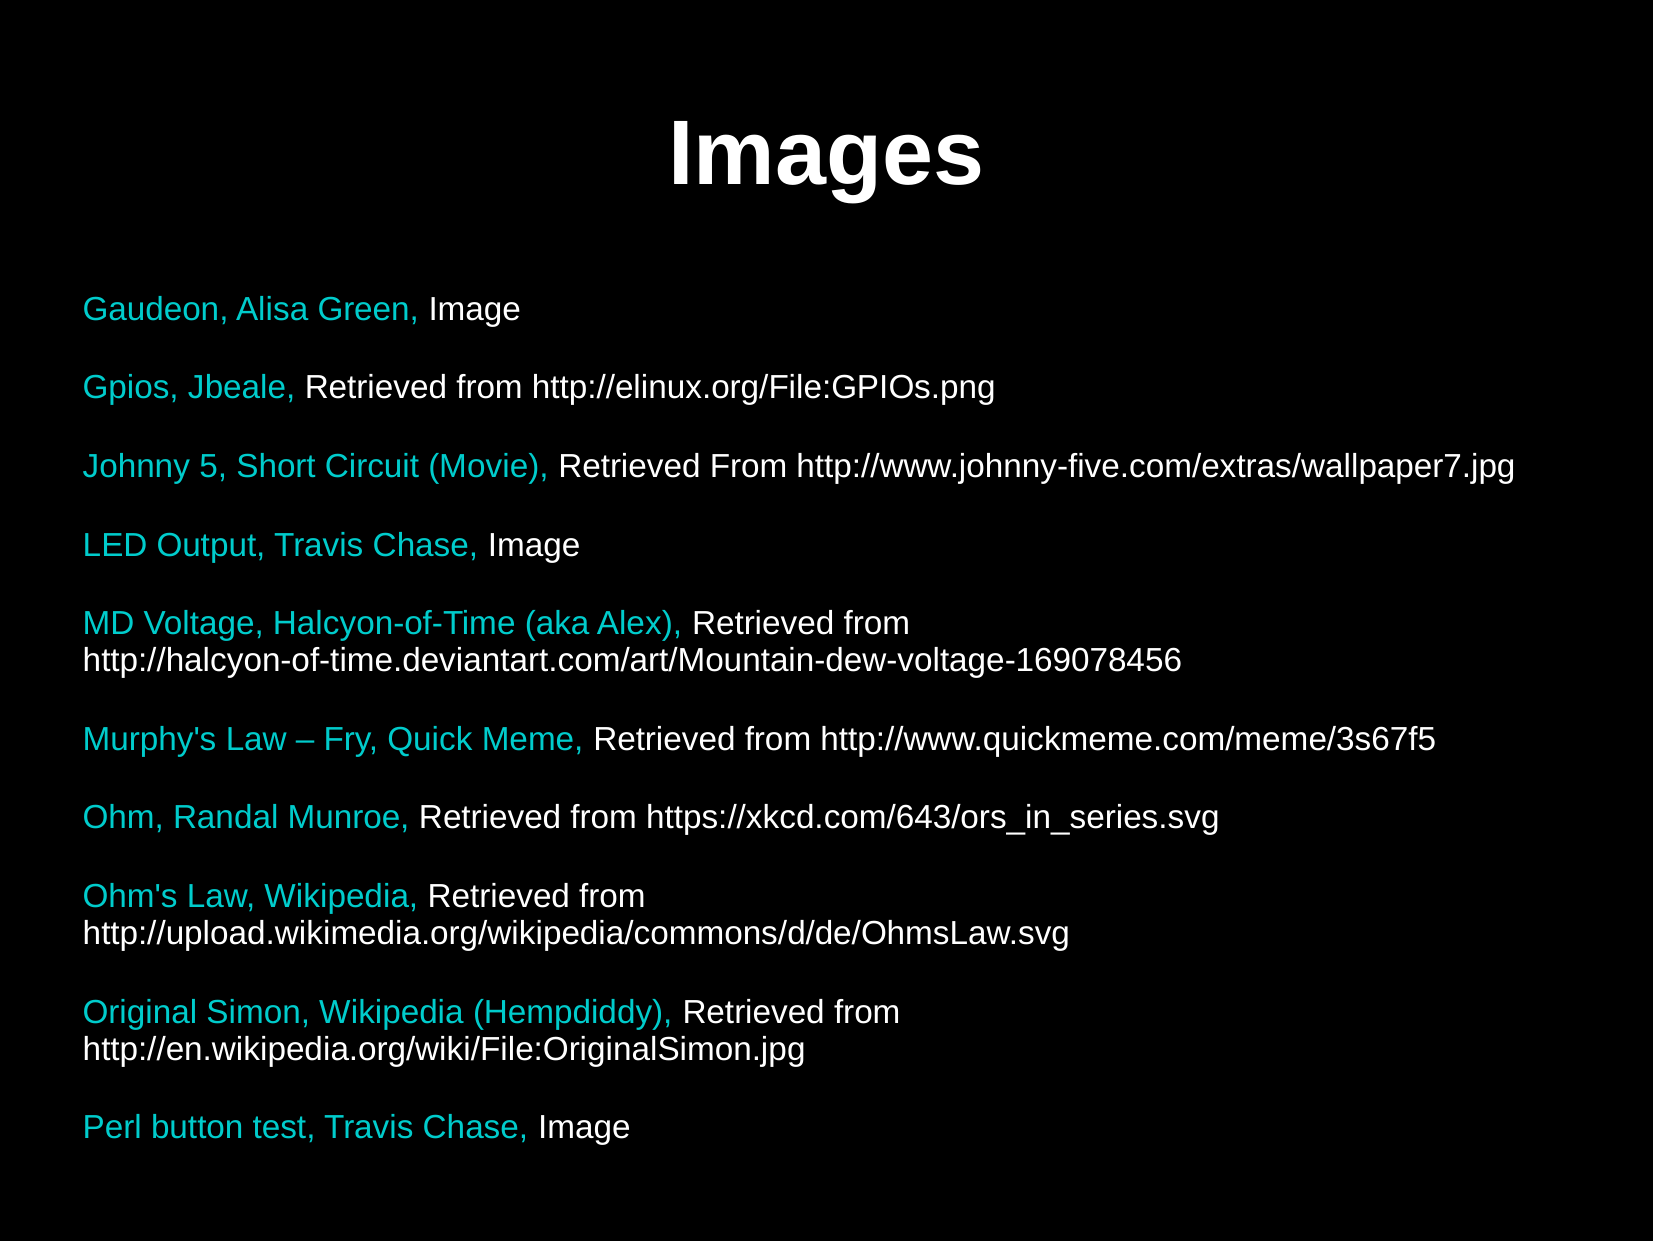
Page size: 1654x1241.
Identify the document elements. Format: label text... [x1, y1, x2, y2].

list Gaudeon, Alisa Green, Image Gpios, Jbeale, Retrieved from http://elinux.org/File:GPIOs.png Johnny 5, Short Circuit (Movie), Retrieved From http://www.johnny-five.com/extras/wallpaper7.jpg LED Output, Travis Chase, Image MD Voltage, Halcyon-of-Time (aka Alex), Retrieved from http://halcyon-of-time.deviantart.com/art/Mountain-dew-voltage-169078456 Murphy's Law – Fry, Quick Meme, Retrieved from http://www.quickmeme.com/meme/3s67f5 Ohm, Randal Munroe, Retrieved from https://xkcd.com/643/ors_in_series.svg Ohm's Law, Wikipedia, Retrieved from http://upload.wikimedia.org/wikipedia/commons/d/de/OhmsLaw.svg Original Simon, Wikipedia (Hempdiddy), Retrieved from http://en.wikipedia.org/wiki/File:OriginalSimon.jpg Perl button test, Travis Chase, Image [82, 290, 1571, 1149]
title Images [82, 49, 1571, 257]
